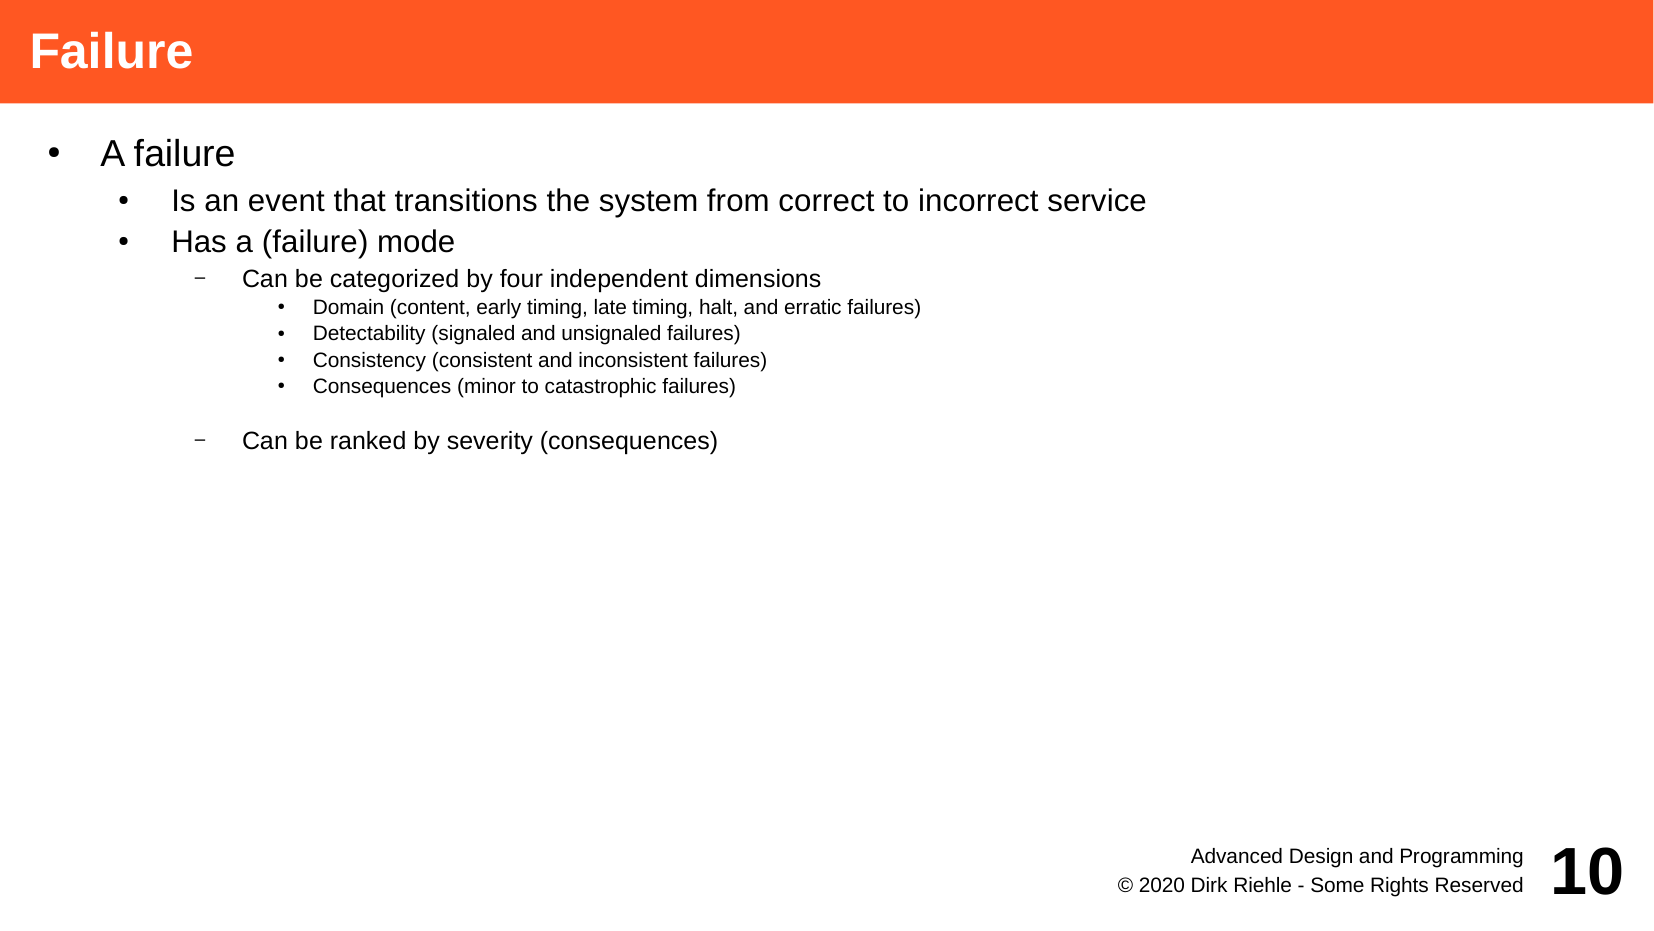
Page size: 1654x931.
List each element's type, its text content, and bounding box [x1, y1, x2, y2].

list A failure Is an event that transitions the system from correct to incorrect service Has a (failure) mode Can be categorized by four independent dimensions Domain (content, early timing, late timing, halt, and erratic failures) Detectability (signaled and unsignaled failures) Consistency (consistent and inconsistent failures) Consequences (minor to catastrophic failures) Can be ranked by severity (consequences) [29, 132, 1625, 813]
title Failure [0, 0, 1654, 104]
